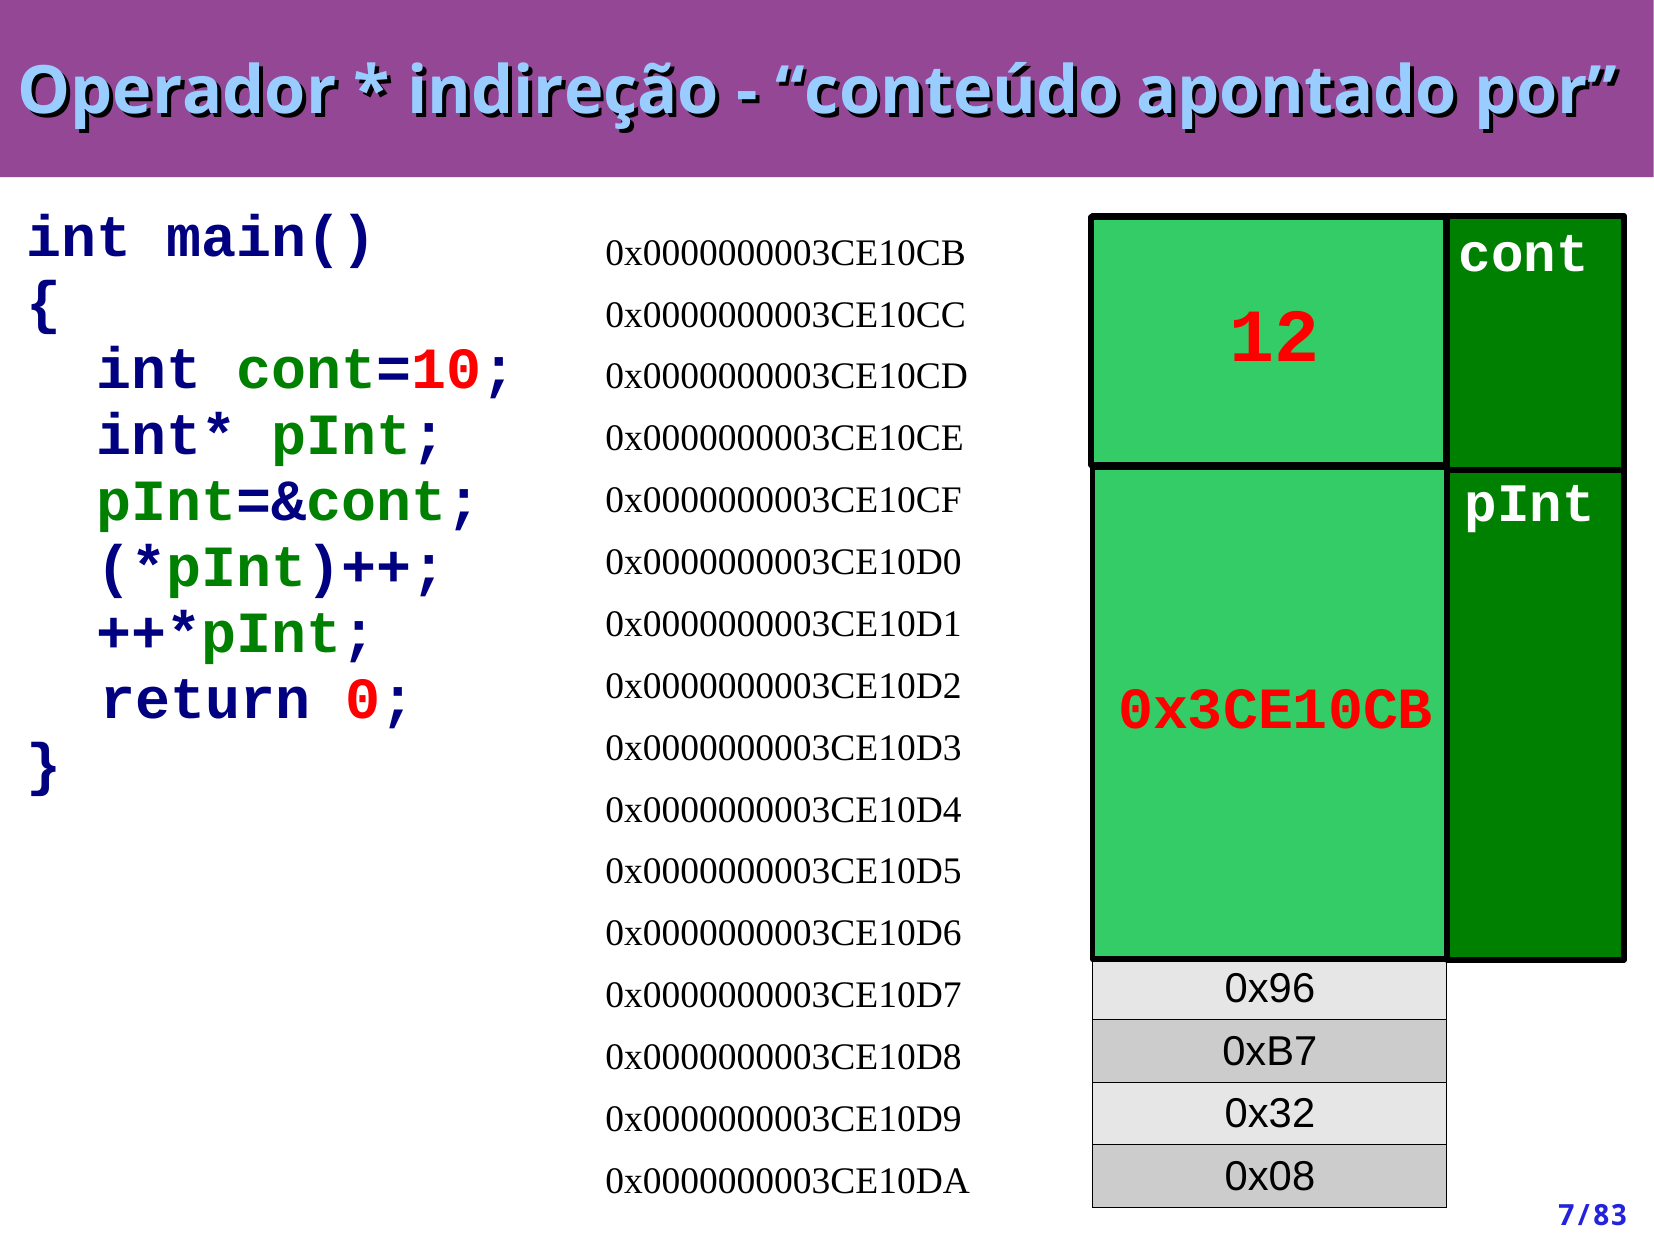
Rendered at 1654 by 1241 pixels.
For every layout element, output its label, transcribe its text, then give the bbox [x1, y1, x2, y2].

text_box 0x0000000003CE10D9 [590, 1090, 1093, 1148]
text_box 0x0000000003CE10D4 [590, 781, 1093, 838]
text_box 0x0000000003CE10CE [590, 409, 1088, 467]
text_box 0x0000000003CE10DA [590, 1152, 1093, 1209]
text_box 0x0000000003CE10CC [590, 286, 1088, 343]
text_box 0x0000000003CE10CD [590, 348, 1088, 405]
table_cell 0x08 [1093, 1145, 1446, 1207]
text_box cont [1446, 216, 1625, 470]
text_box 0x0000000003CE10D5 [590, 843, 1093, 900]
text_box 0x0000000003CE10CB [590, 224, 1087, 281]
text_box 0x0000000003CE10D7 [590, 966, 1093, 1024]
text_box 0x0000000003CE10D6 [590, 904, 1093, 962]
text_box 0x0000000003CE10D1 [590, 595, 1093, 653]
table_cell 0x32 [1093, 1083, 1446, 1144]
text_box 0x0000000003CE10D2 [590, 657, 1093, 714]
text_box 0x0000000003CE10CF [590, 471, 1093, 529]
text_box int main() { int cont=10; int* pInt; pInt=&cont; (*pInt)++; ++*pInt; return 0; } [11, 200, 609, 591]
text_box 0x0000000003CE10D0 [590, 533, 1093, 591]
text_box 12 [1091, 217, 1446, 466]
table_cell 0x96 [1093, 962, 1446, 1019]
text_box 0x0000000003CE10D3 [590, 719, 1081, 776]
table_cell 0xB7 [1093, 1020, 1446, 1082]
title Operador * indireção - “conteúdo apontado por” [0, 0, 1654, 192]
text_box 0x0000000003CE10D8 [590, 1028, 1093, 1086]
text_box pInt [1446, 473, 1625, 960]
text_box 0x3CE10CB [1092, 468, 1444, 960]
